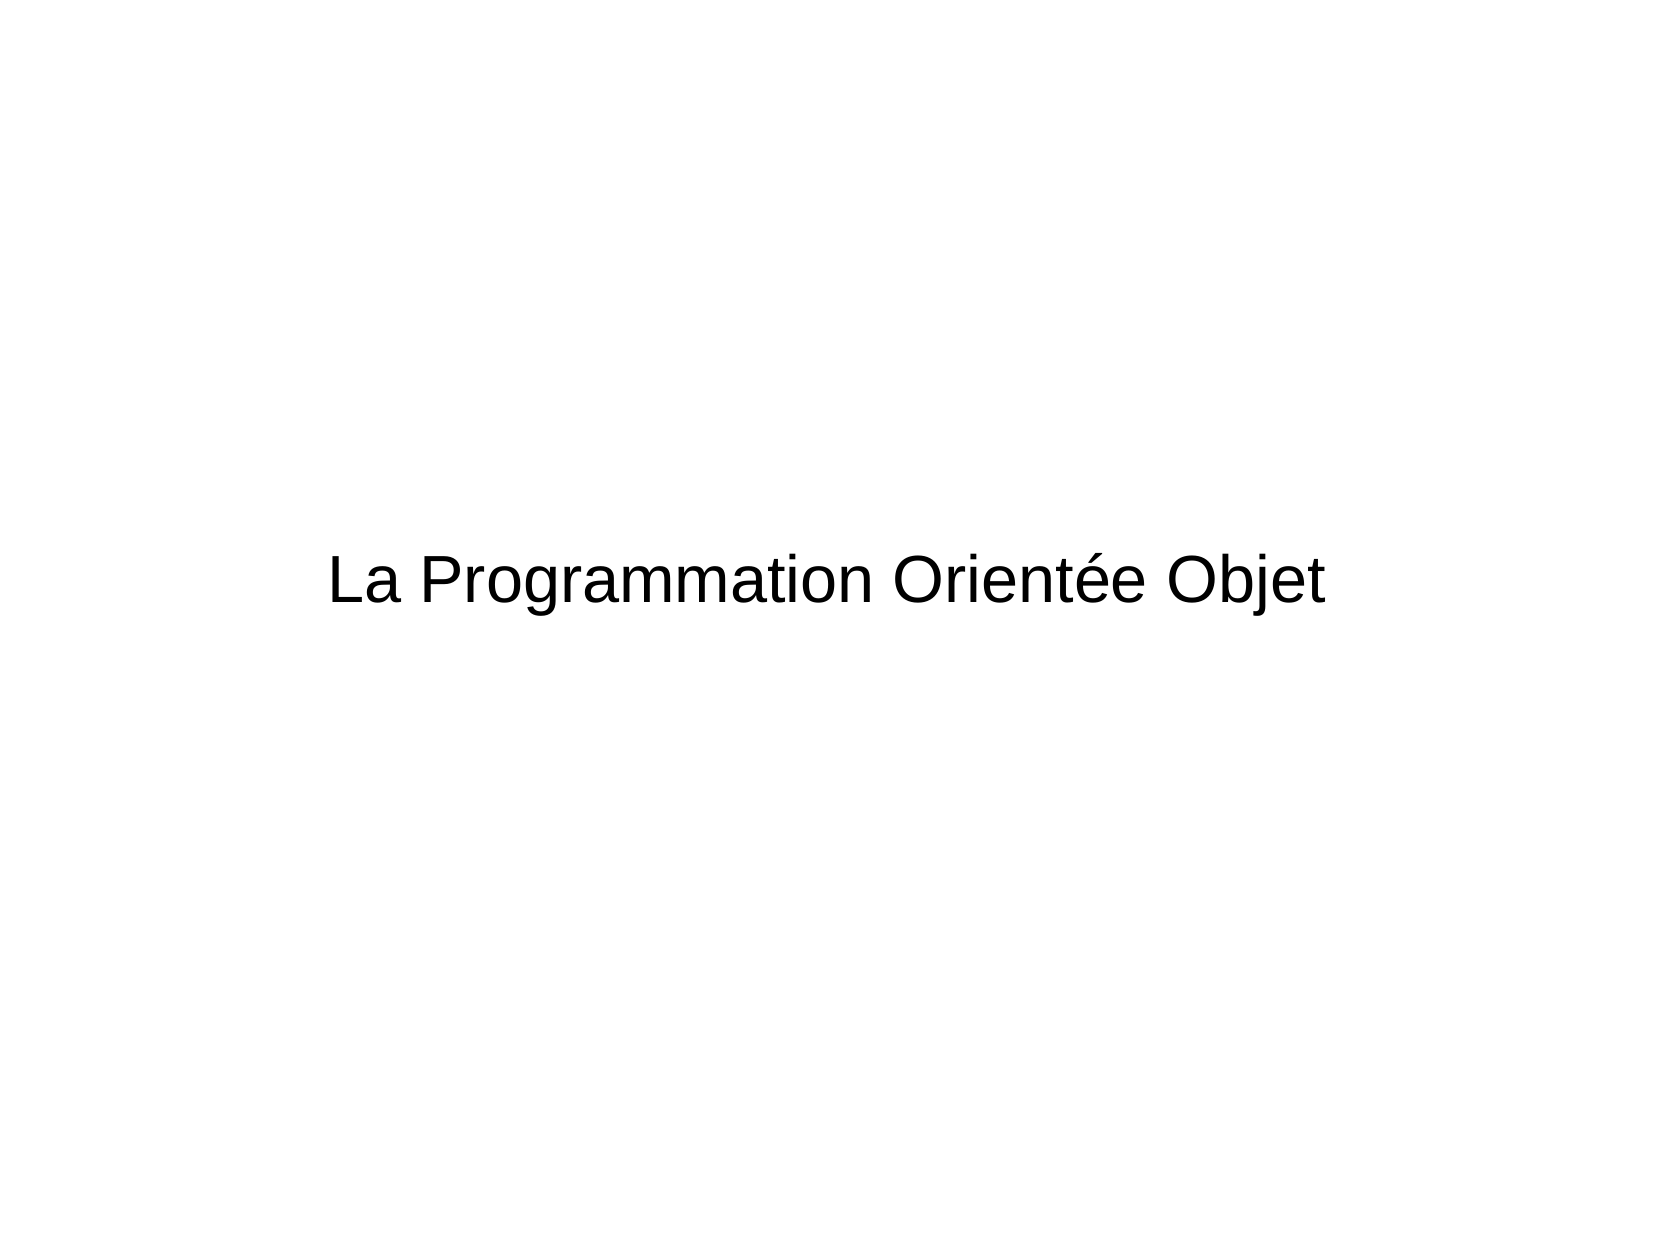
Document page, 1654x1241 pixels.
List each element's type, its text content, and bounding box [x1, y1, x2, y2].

subtitle La Programmation Orientée Objet [82, 49, 1571, 1109]
